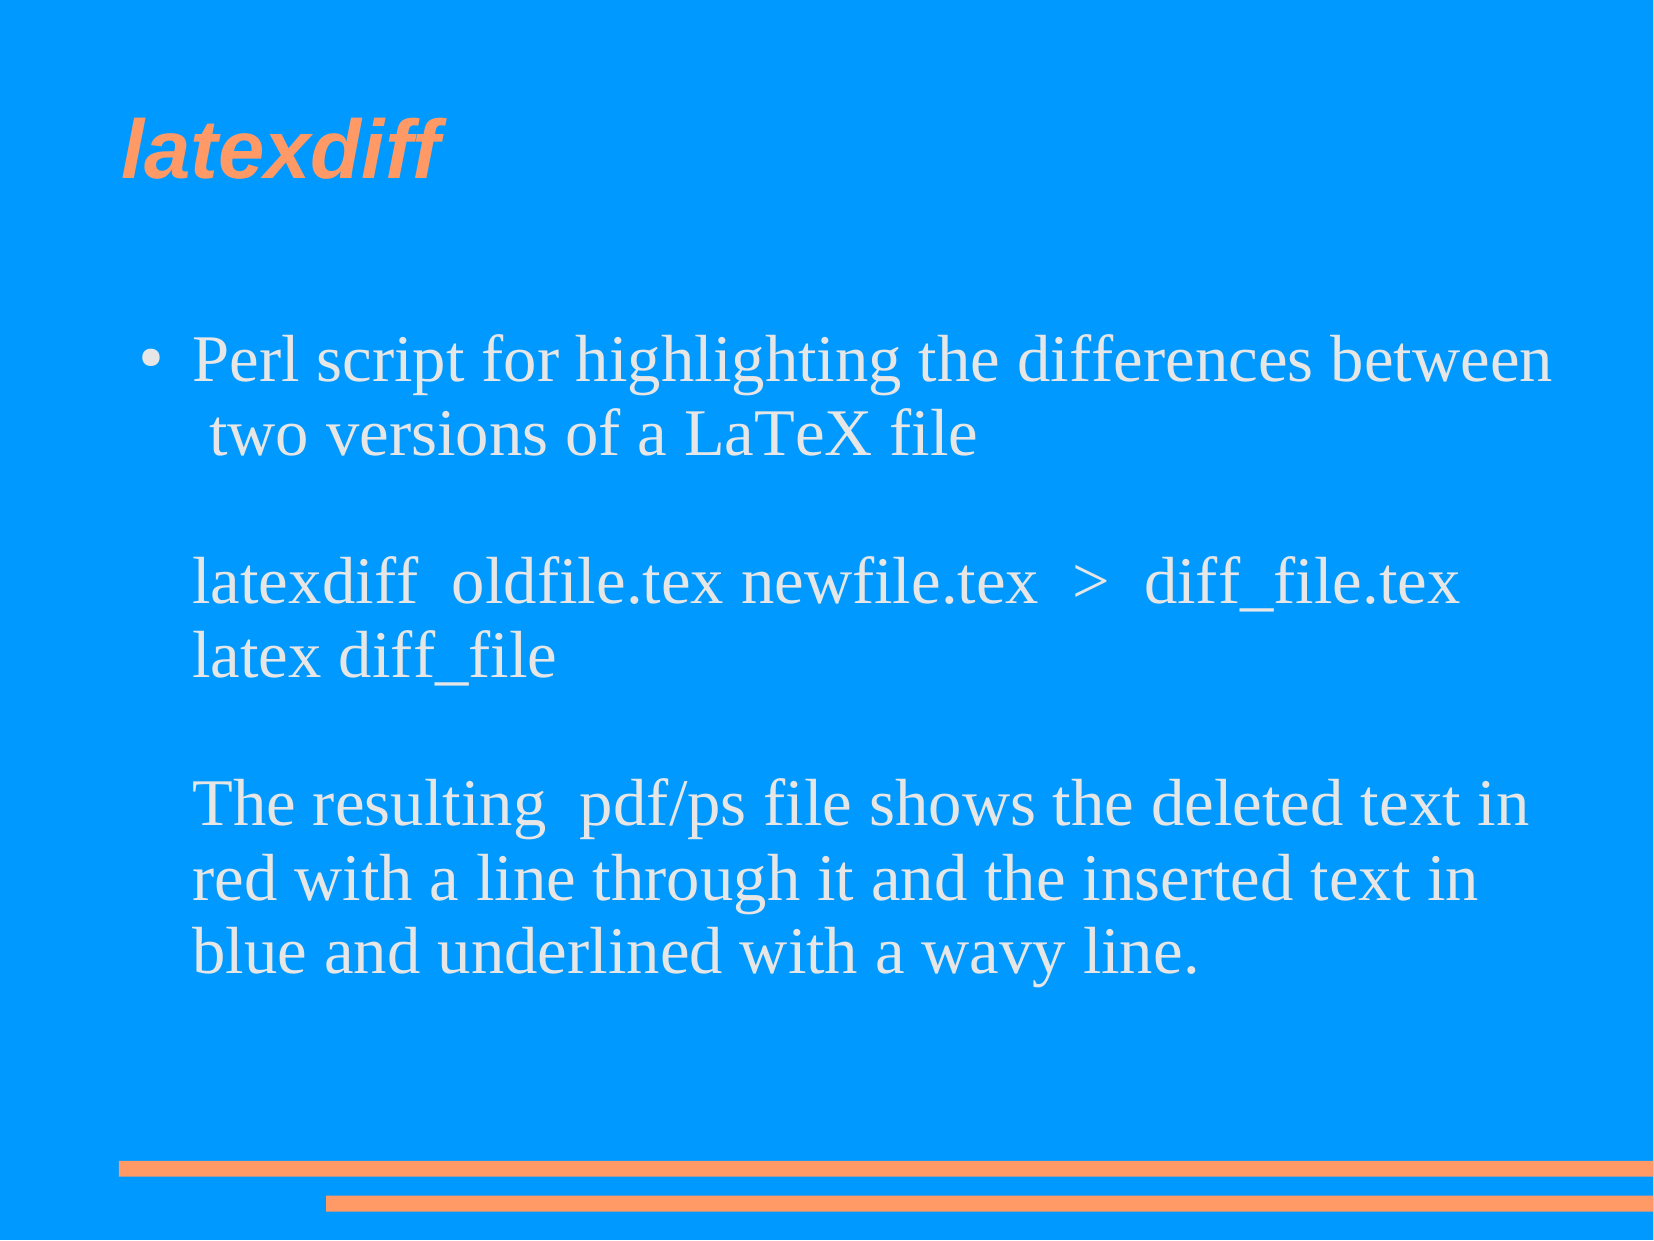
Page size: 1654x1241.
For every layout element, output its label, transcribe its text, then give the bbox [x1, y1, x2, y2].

list Perl script for highlighting the differences between two versions of a LaTeX file latexdiff oldfile.tex newfile.tex > diff_file.tex latex diff_file The resulting pdf/ps file shows the deleted text in red with a line through it and the inserted text in blue and underlined with a wavy line. [121, 322, 1561, 1132]
title latexdiff [121, 46, 1534, 254]
